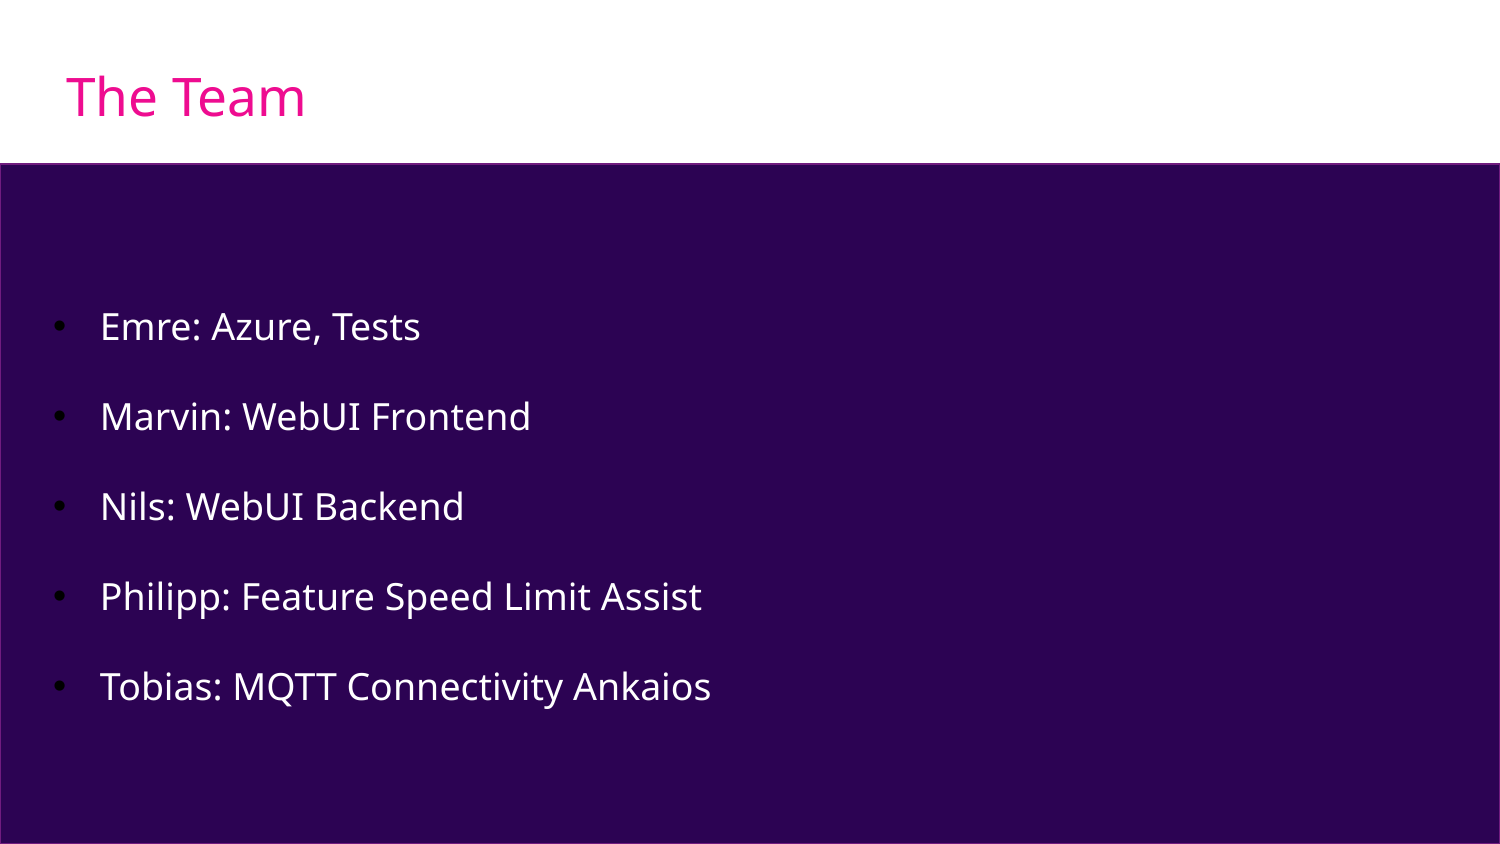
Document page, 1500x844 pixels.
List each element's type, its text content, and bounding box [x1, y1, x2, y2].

title The Team [51, 48, 1449, 142]
text_box Emre: Azure, Tests Marvin: WebUI Frontend Nils: WebUI Backend Philipp: Feature Speed Limit Assist Tobias: MQTT Connectivity Ankaios [51, 300, 1419, 754]
text_box [0, 164, 1500, 844]
